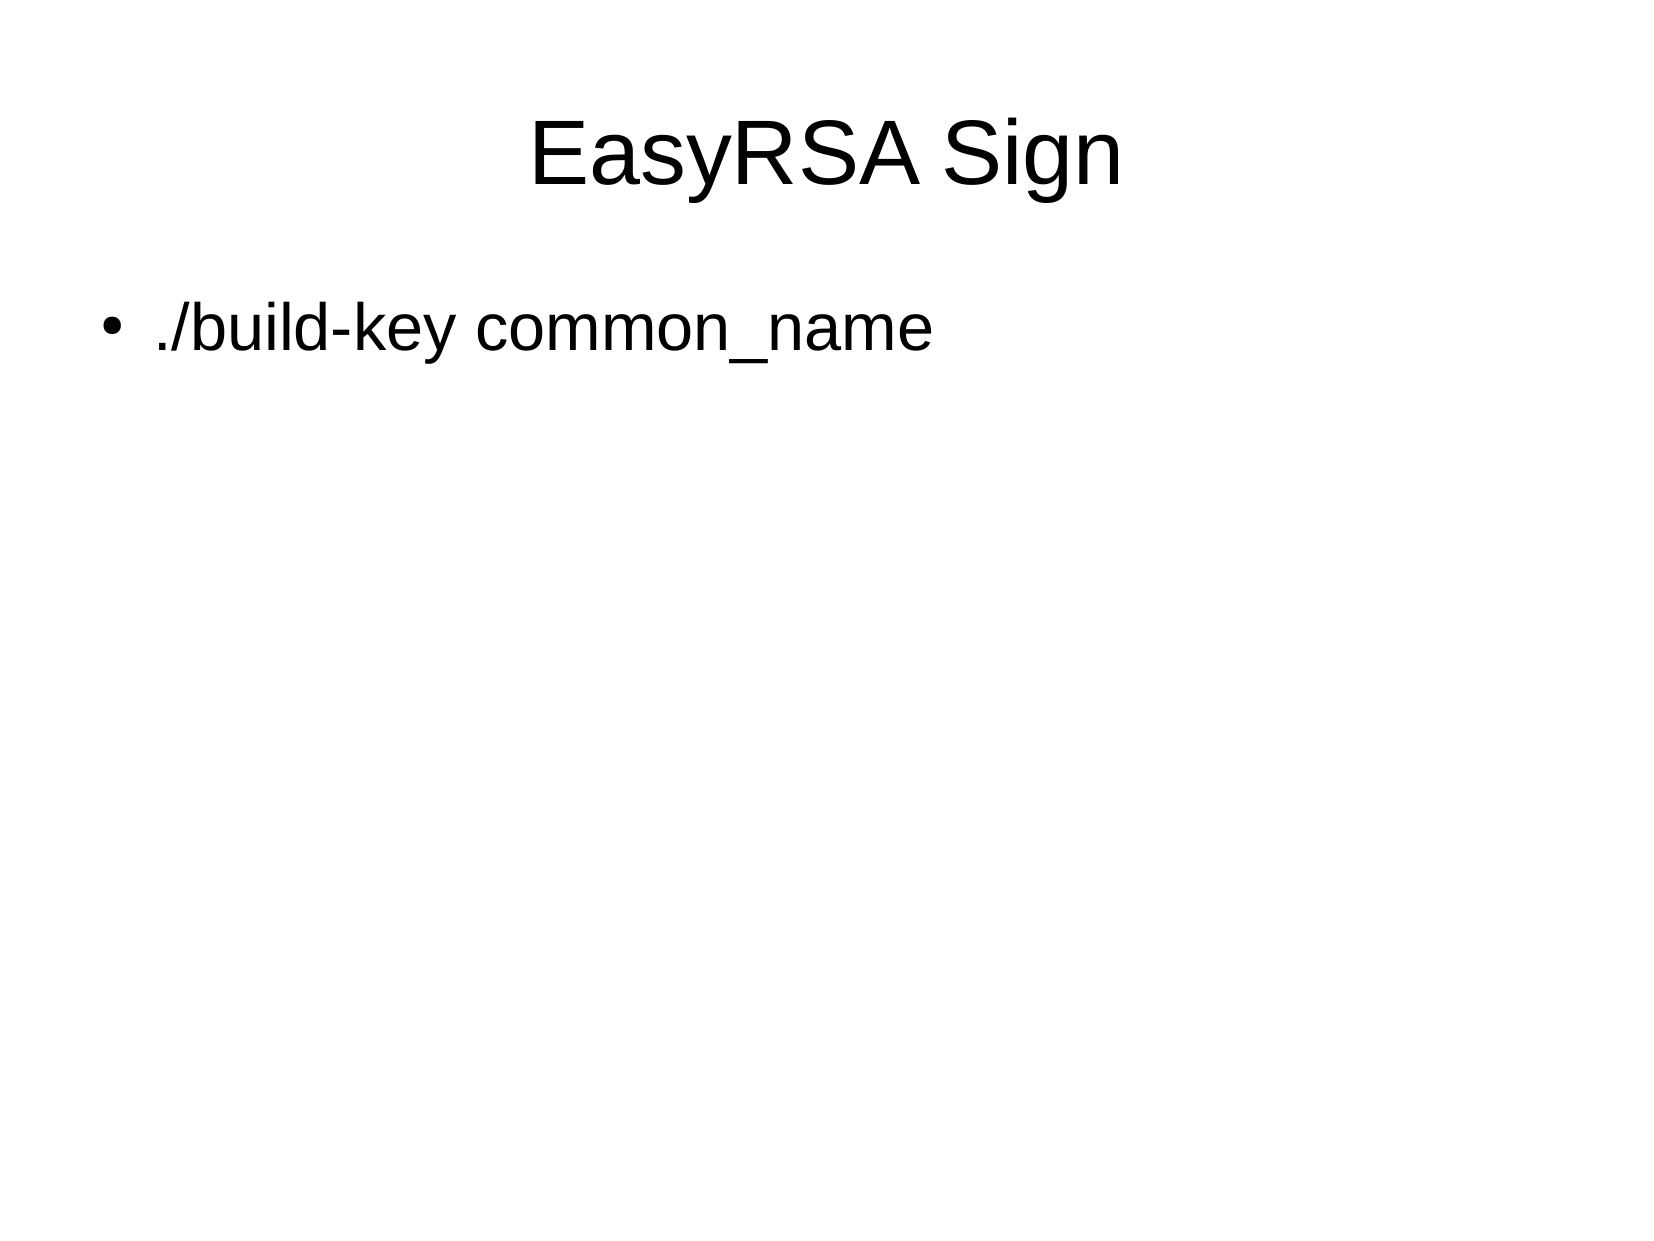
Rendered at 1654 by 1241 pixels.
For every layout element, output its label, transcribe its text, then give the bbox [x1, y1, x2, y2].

title EasyRSA Sign [82, 49, 1571, 257]
list ./build-key common_name [82, 290, 1571, 1010]
